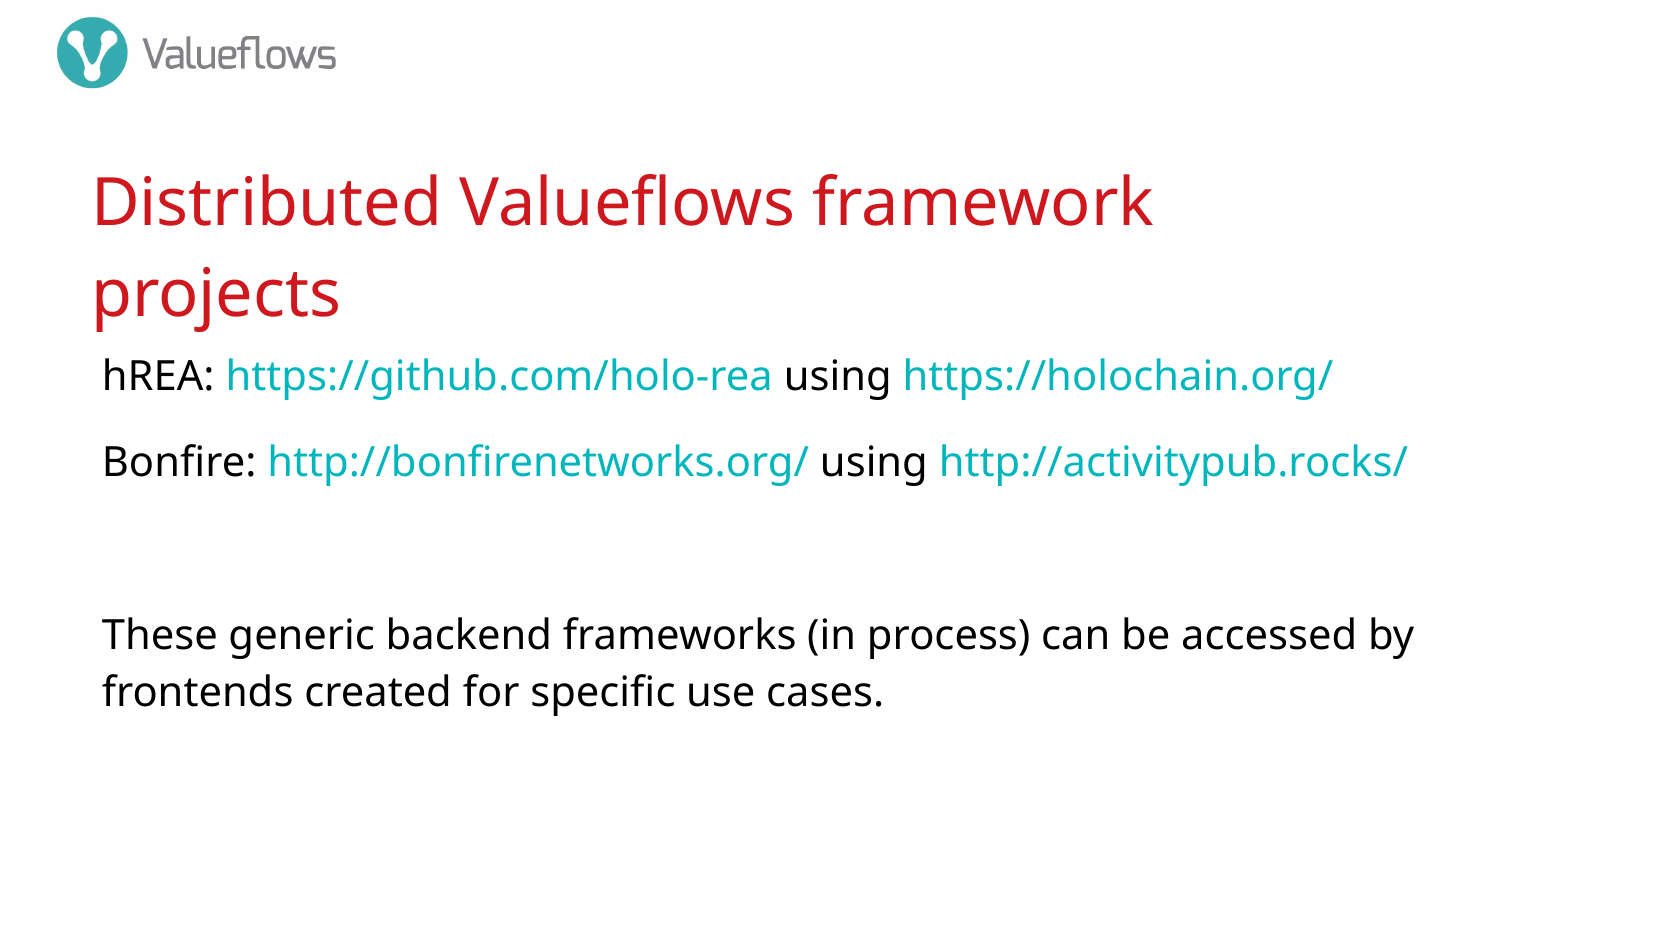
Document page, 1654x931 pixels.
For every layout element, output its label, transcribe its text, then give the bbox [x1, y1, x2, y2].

picture [47, 6, 346, 97]
list hREA: https://github.com/holo-rea using https://holochain.org/ Bonfire: http://bonfirenetworks.org/ using http://activitypub.rocks/ These generic backend frameworks (in process) can be accessed by frontends created for specific use cases. [101, 259, 1591, 931]
text_box Distributed Valueflows framework projects [76, 147, 1381, 329]
